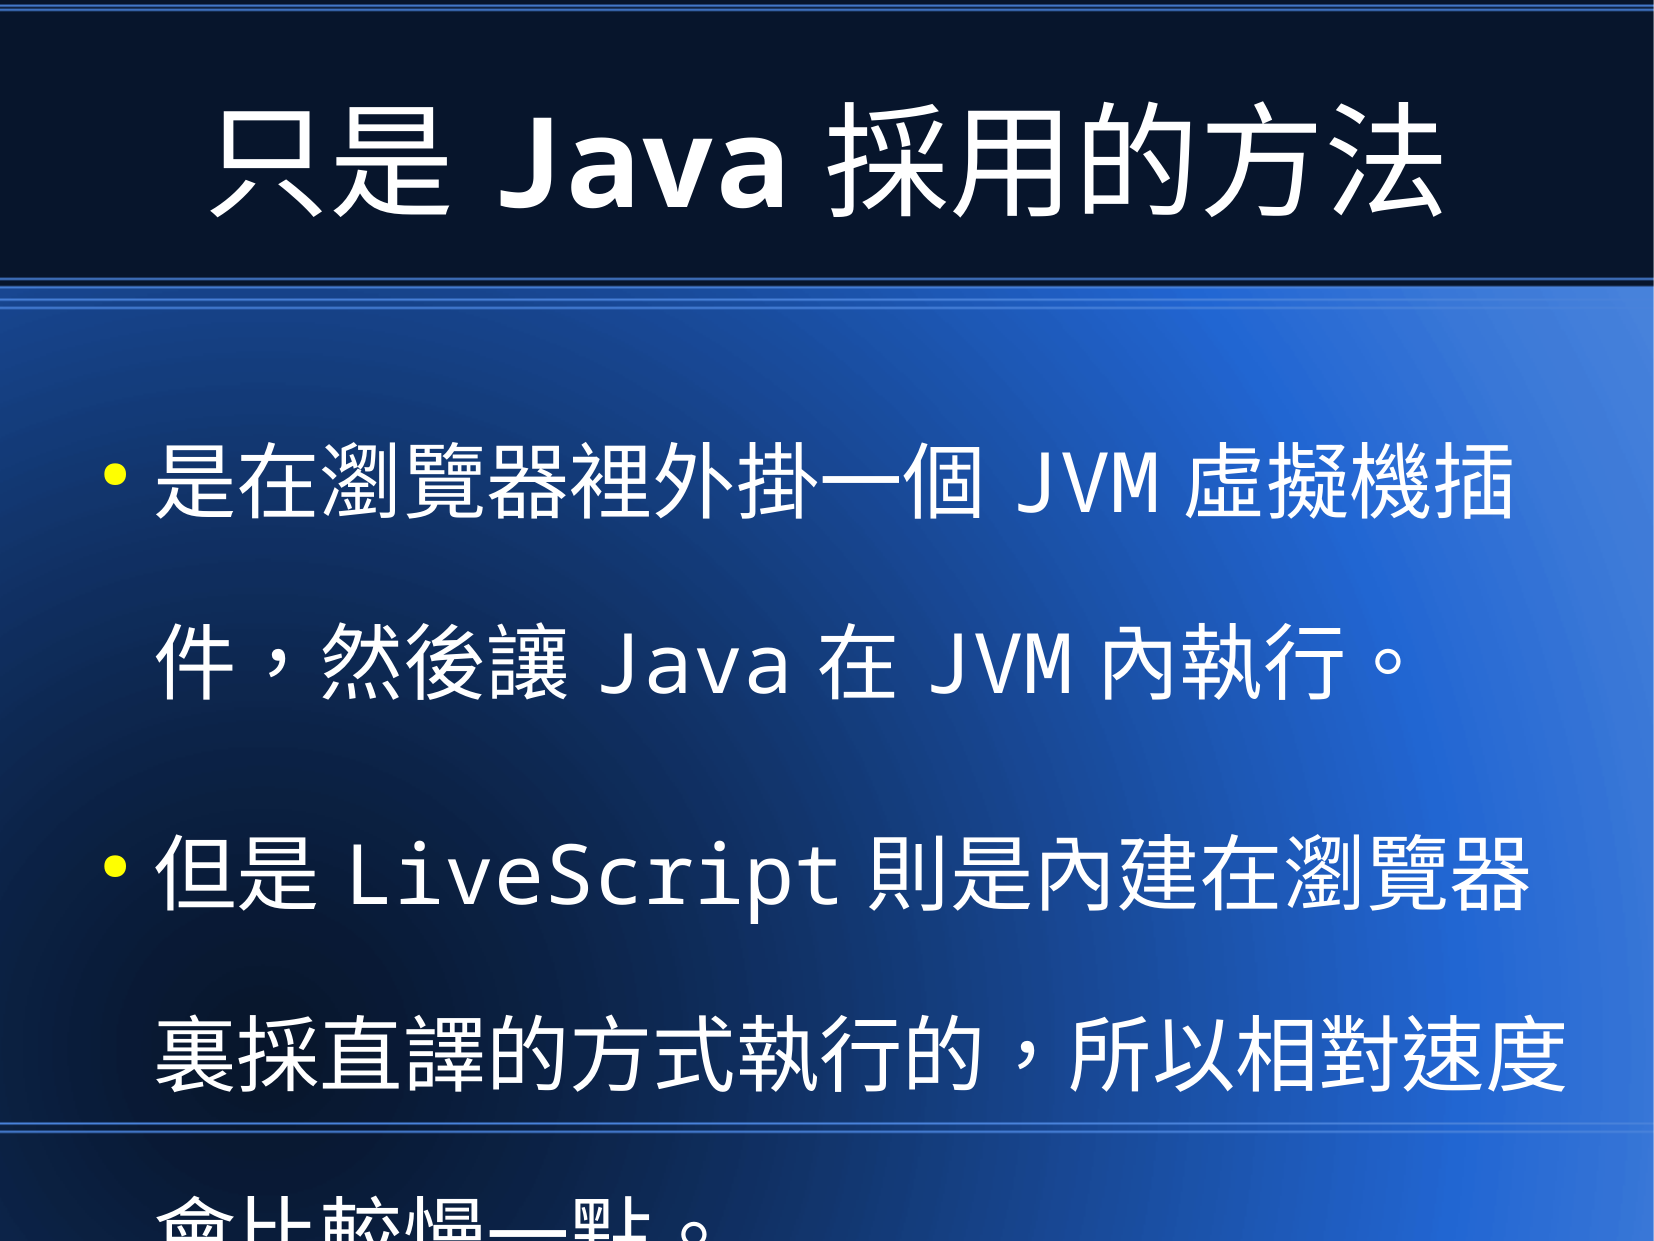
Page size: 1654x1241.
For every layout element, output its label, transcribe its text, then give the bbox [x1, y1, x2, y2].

list 是在瀏覽器裡外掛一個JVM虛擬機插件，然後讓Java在JVM內執行。 但是LiveScript則是內建在瀏覽器裏採直譯的方式執行的，所以相對速度會比較慢一點。 [82, 355, 1571, 1241]
title 只是Java採用的方法 [82, 49, 1571, 257]
picture [0, 0, 1654, 1241]
